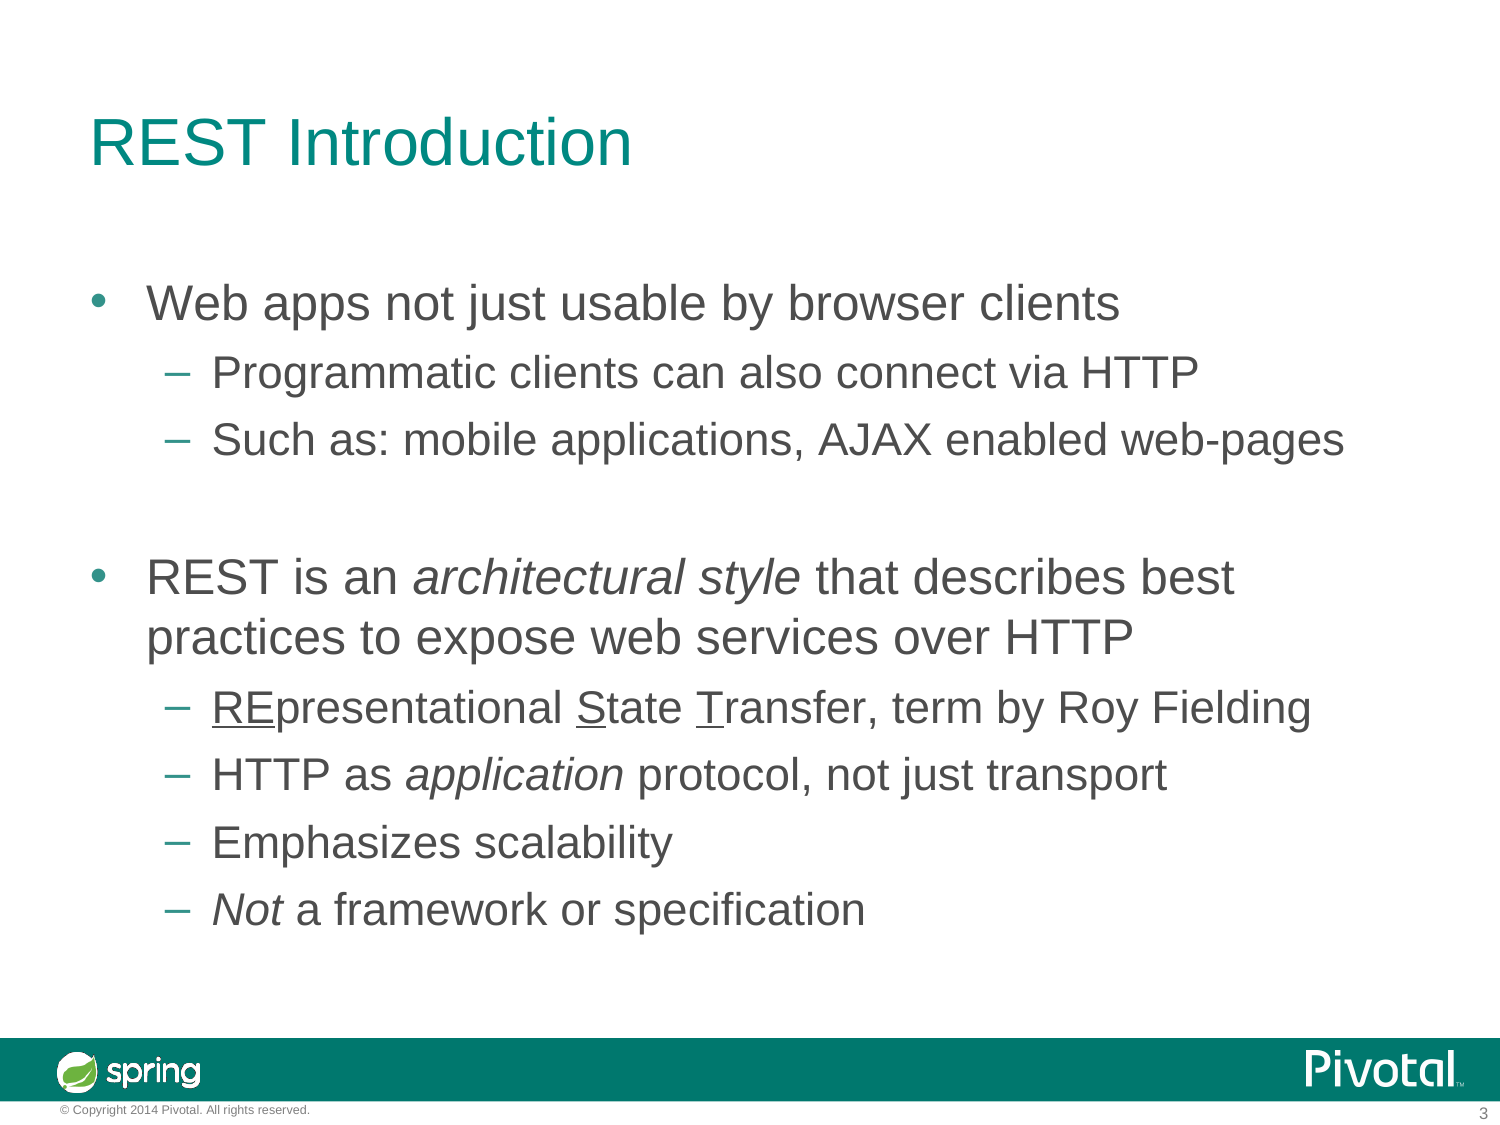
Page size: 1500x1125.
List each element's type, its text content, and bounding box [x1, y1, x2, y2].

list Web apps not just usable by browser clients Programmatic clients can also connect via HTTP Such as: mobile applications, AJAX enabled web-pages REST is an architectural style that describes best practices to expose web services over HTTP REpresentational State Transfer, term by Roy Fielding HTTP as application protocol, not just transport Emphasizes scalability Not a framework or specification [75, 262, 1426, 1005]
picture [1306, 1050, 1464, 1087]
picture [32, 1041, 210, 1103]
title REST Introduction [75, 45, 1426, 233]
